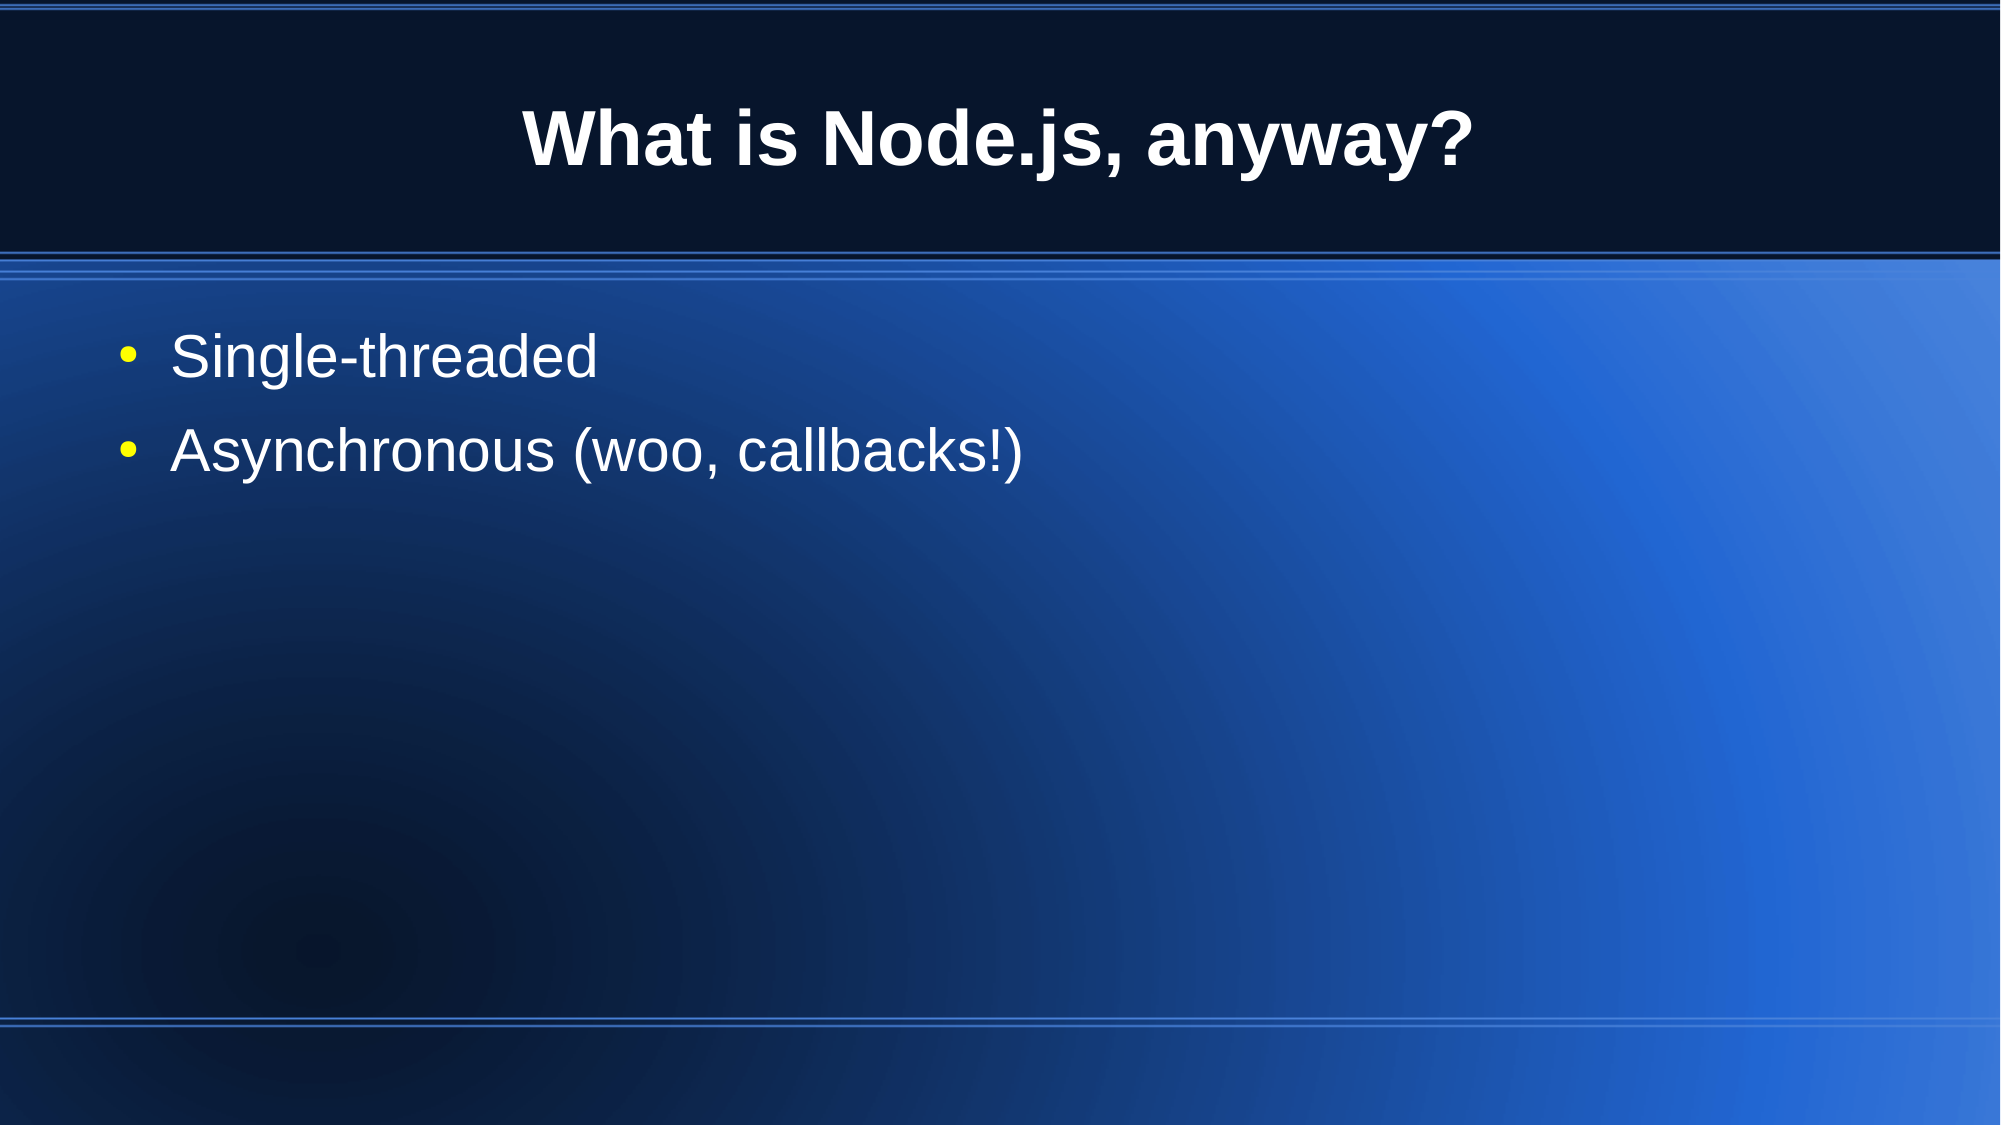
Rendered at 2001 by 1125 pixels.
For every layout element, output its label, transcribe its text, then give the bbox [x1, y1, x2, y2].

list Single-threaded Asynchronous (woo, callbacks!) [99, 322, 1900, 959]
picture [0, 0, 2001, 1125]
title What is Node.js, anyway? [99, 44, 1900, 233]
